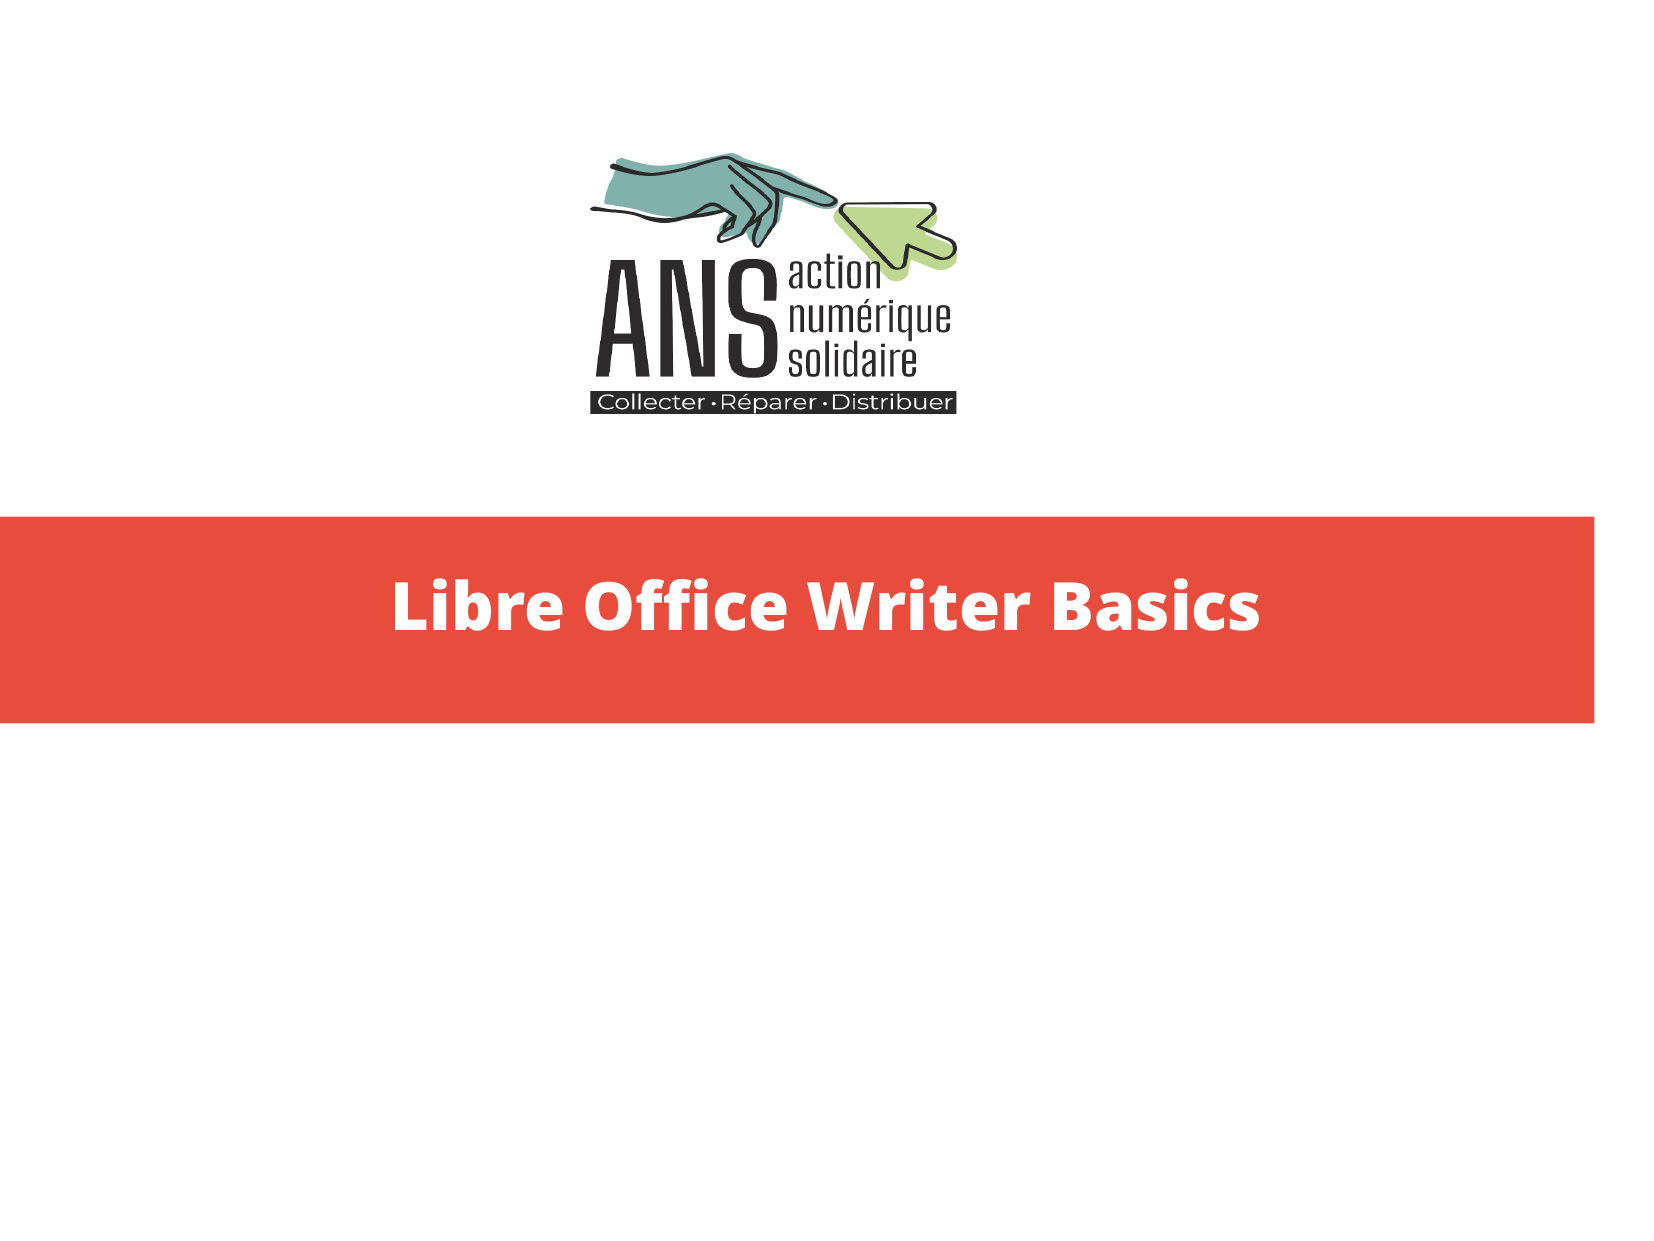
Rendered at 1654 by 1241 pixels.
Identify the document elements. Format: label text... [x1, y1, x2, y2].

title Libre Office Writer Basics [59, 546, 1595, 650]
picture [590, 153, 957, 414]
